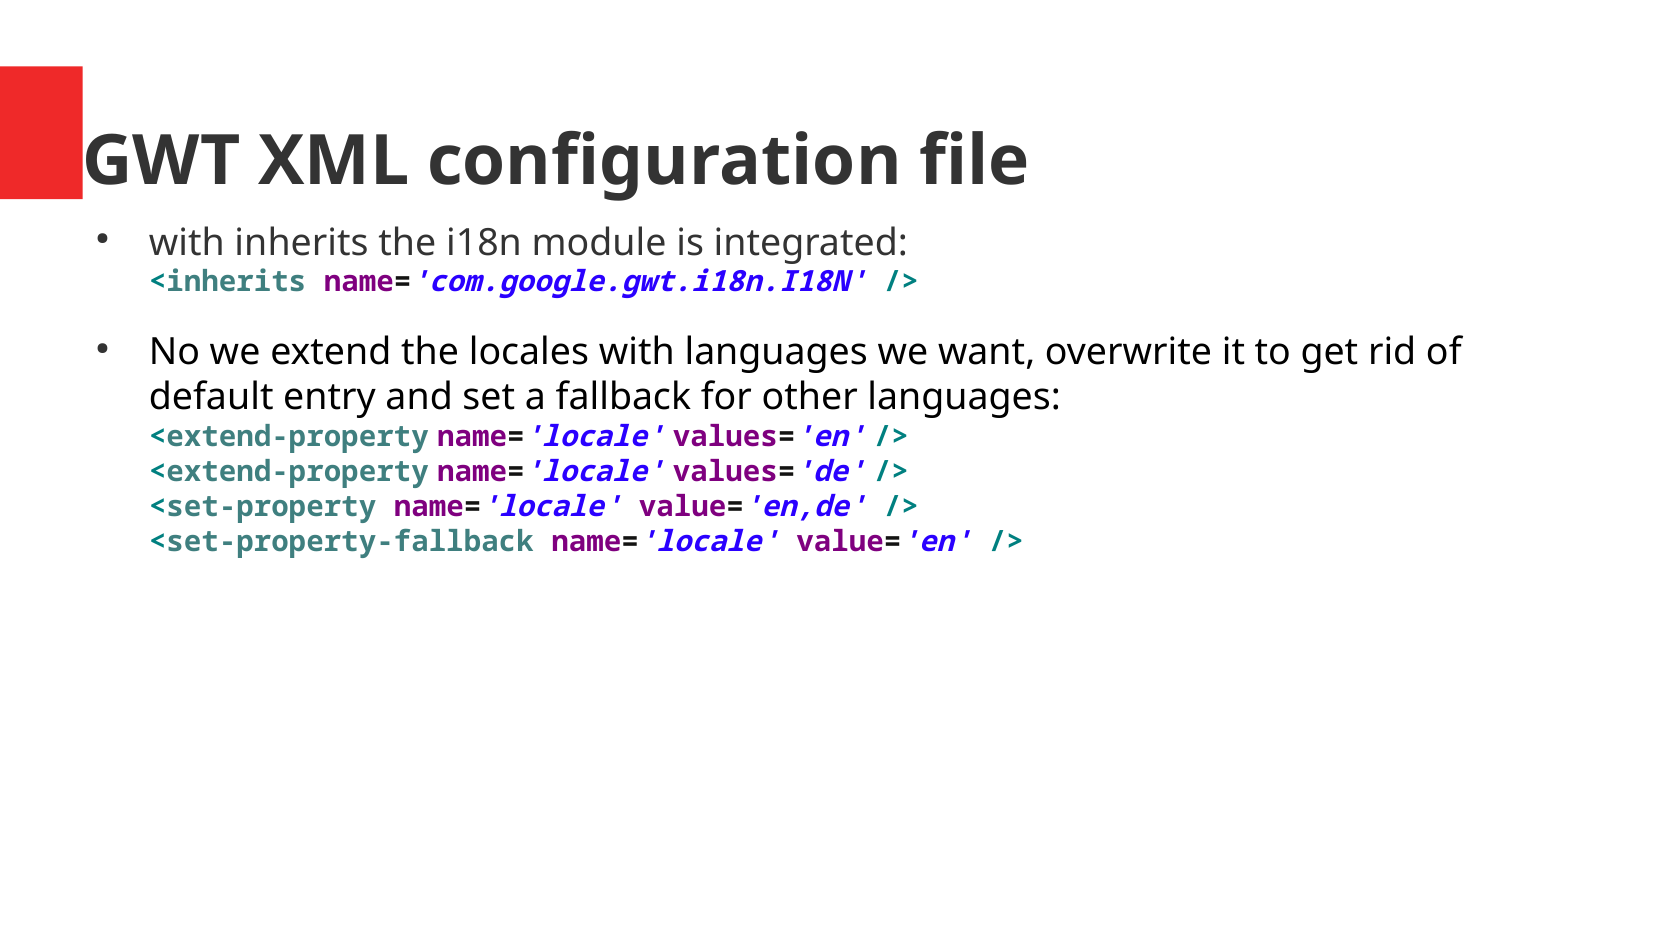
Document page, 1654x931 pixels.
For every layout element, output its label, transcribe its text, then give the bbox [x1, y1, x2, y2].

title GWT XML configuration file [82, 33, 1571, 196]
list with inherits the i18n module is integrated: <inherits name='com.google.gwt.i18n.I18N' /> No we extend the locales with languages we want, overwrite it to get rid of default entry and set a fallback for other languages: <extend-property name='locale' values='en' /> <extend-property name='locale' values='de' /> <set-property name='locale' value='en,de' /> <set-property-fallback name='locale' value='en' /> [78, 217, 1567, 827]
